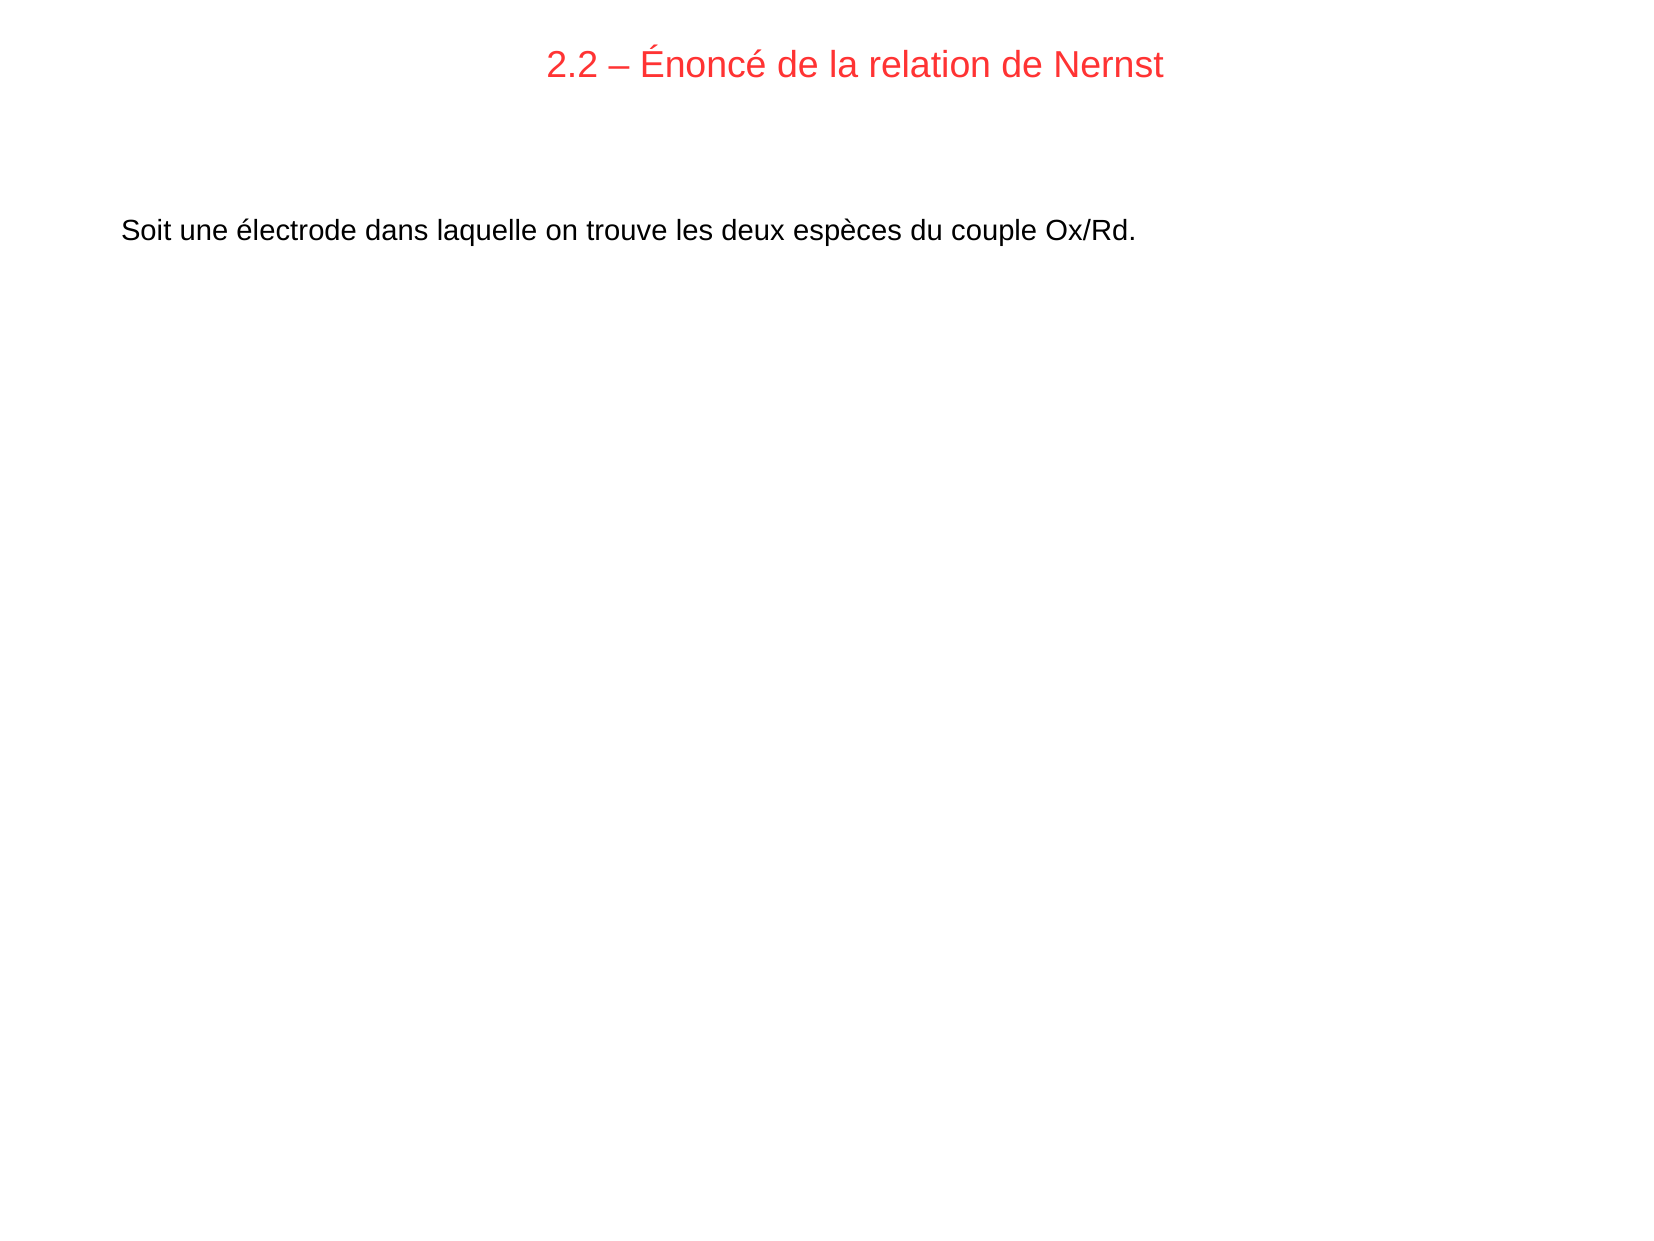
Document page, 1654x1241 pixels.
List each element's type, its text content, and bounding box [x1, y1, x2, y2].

text_box 2.2 – Énoncé de la relation de Nernst [531, 35, 1205, 95]
text_box Soit une électrode dans laquelle on trouve les deux espèces du couple Ox/Rd. [106, 206, 1182, 255]
